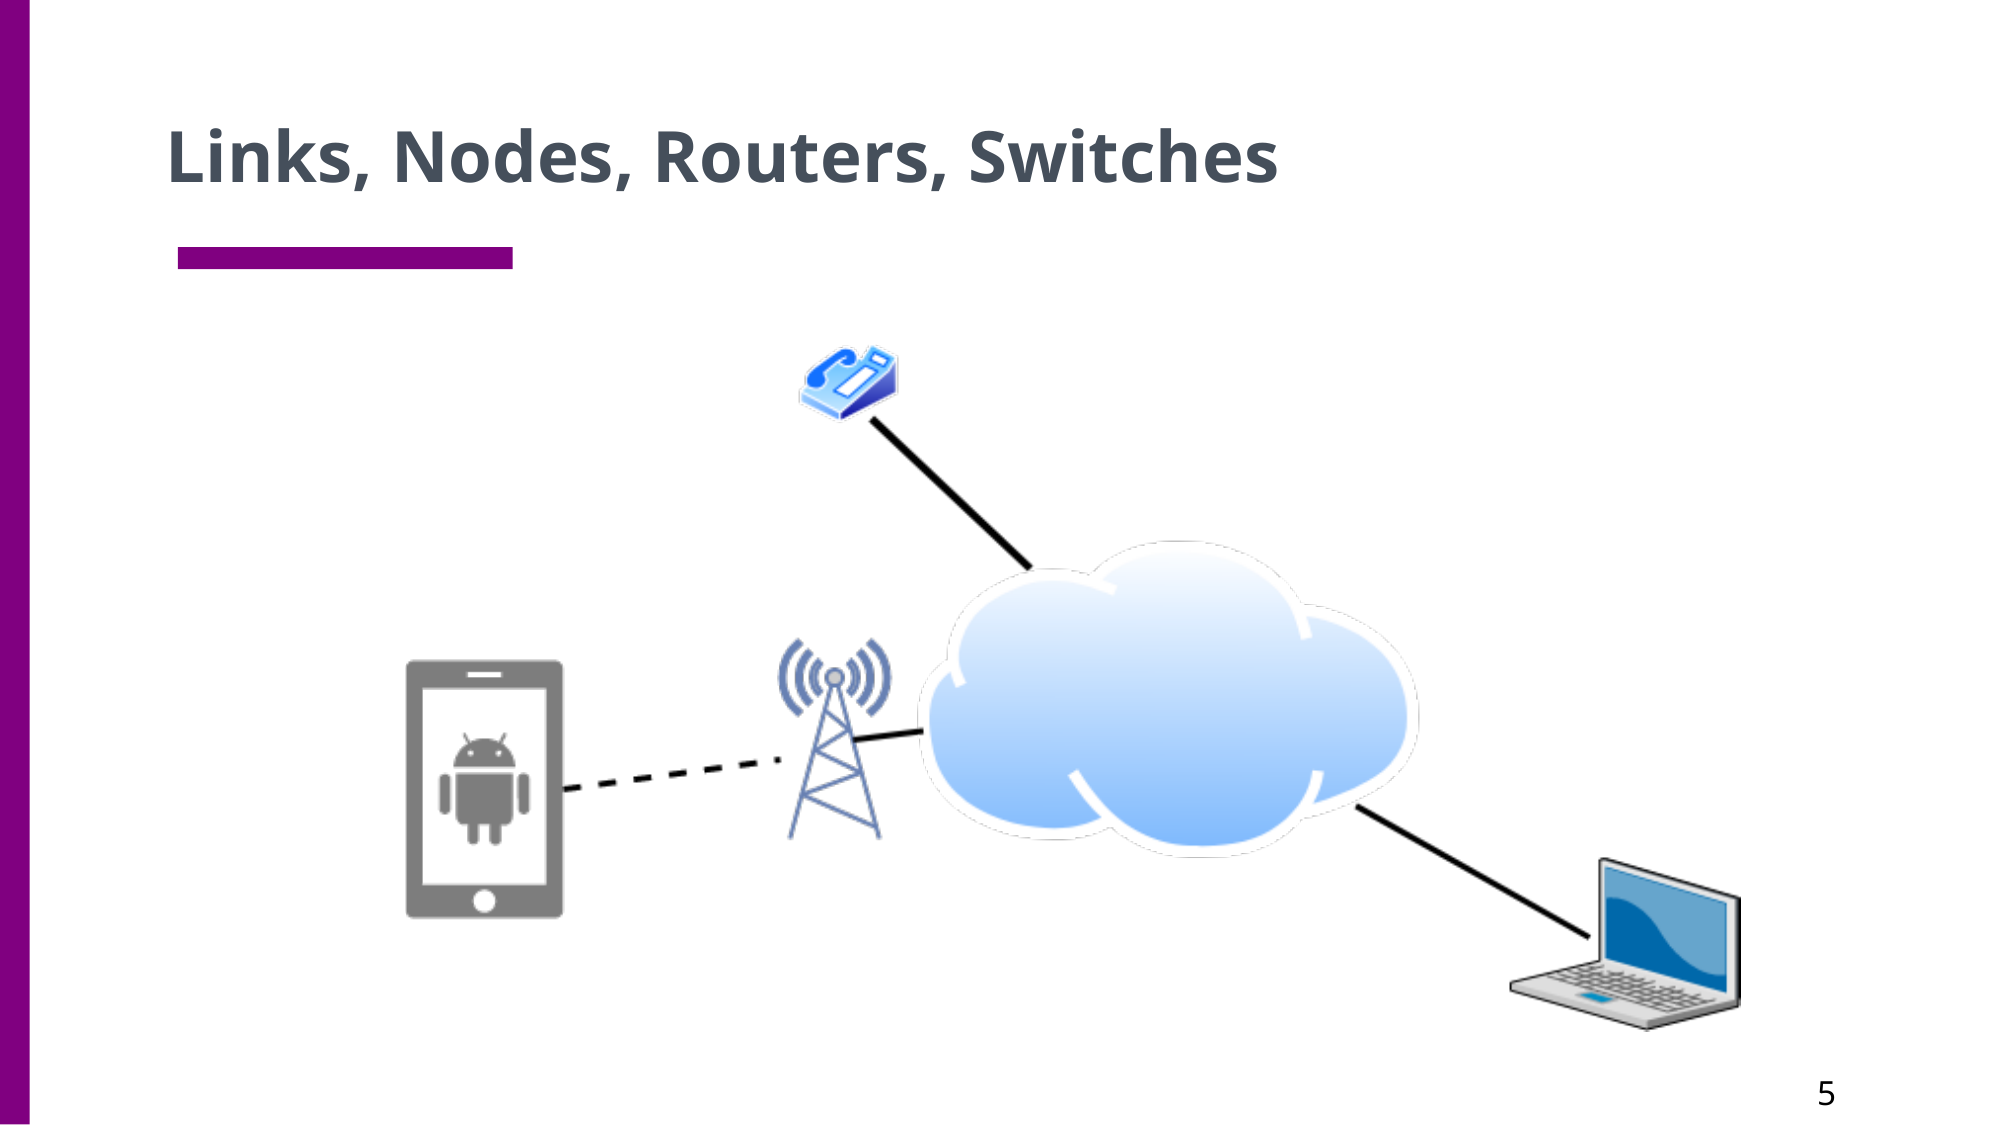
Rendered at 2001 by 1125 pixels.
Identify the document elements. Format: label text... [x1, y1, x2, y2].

text_box Links, Nodes, Routers, Switches [151, 0, 1849, 212]
picture [405, 344, 1741, 1032]
